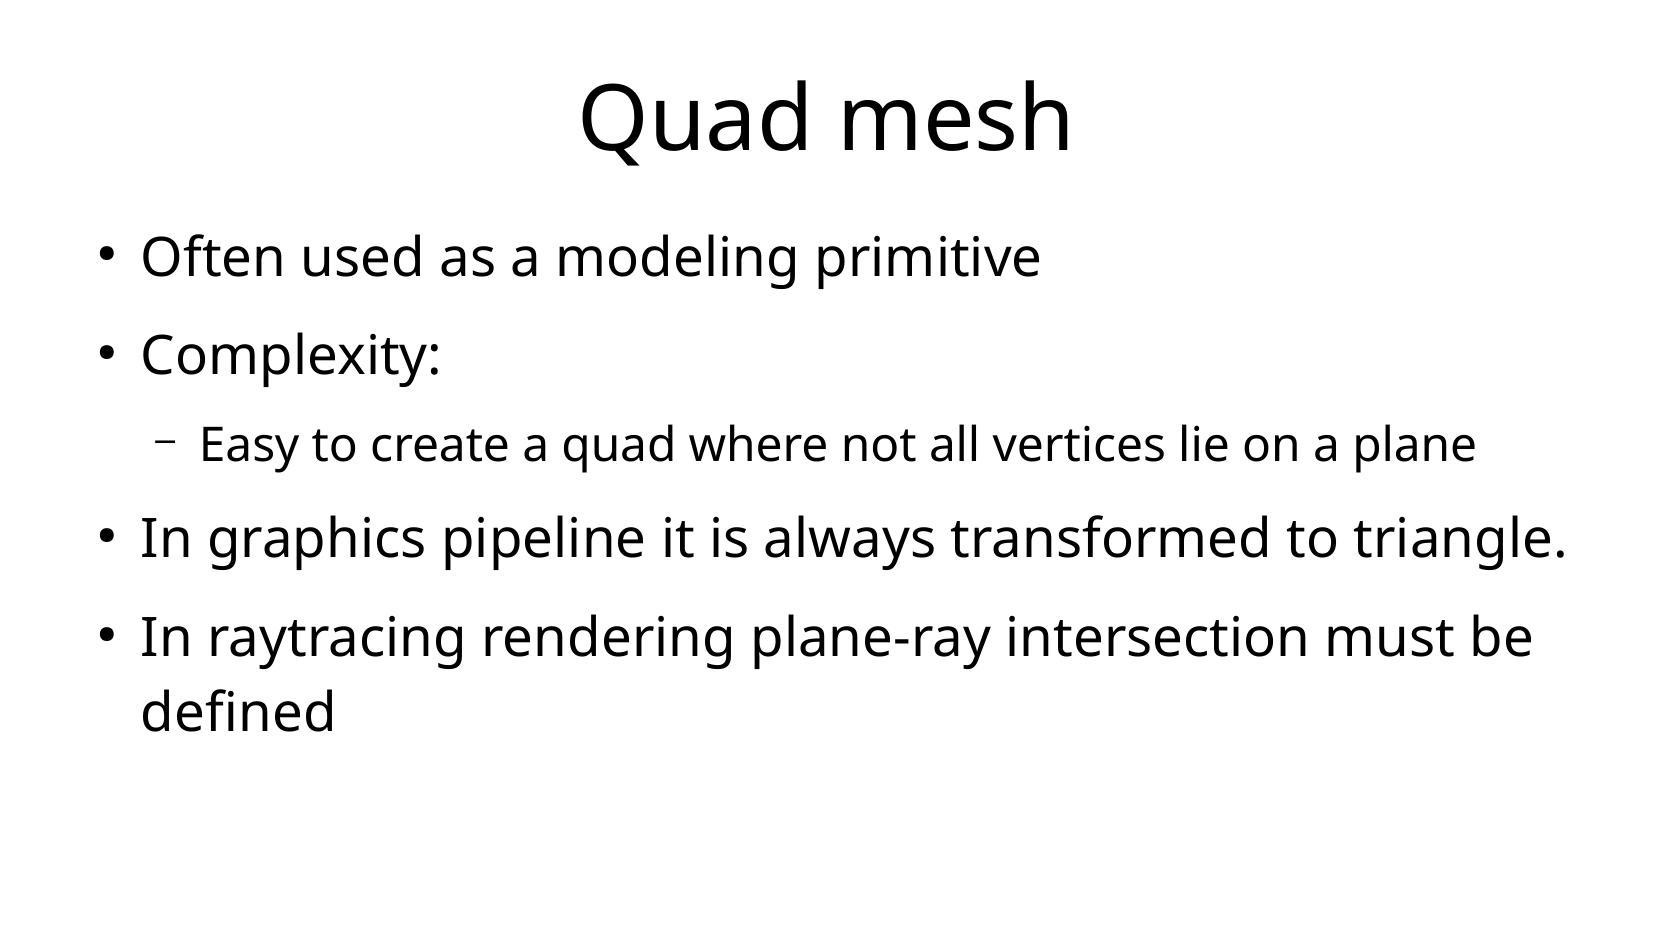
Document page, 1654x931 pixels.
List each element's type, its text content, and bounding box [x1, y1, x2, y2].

list Often used as a modeling primitive Complexity: Easy to create a quad where not all vertices lie on a plane In graphics pipeline it is always transformed to triangle. In raytracing rendering plane-ray intersection must be defined [82, 217, 1571, 758]
title Quad mesh [82, 37, 1571, 193]
